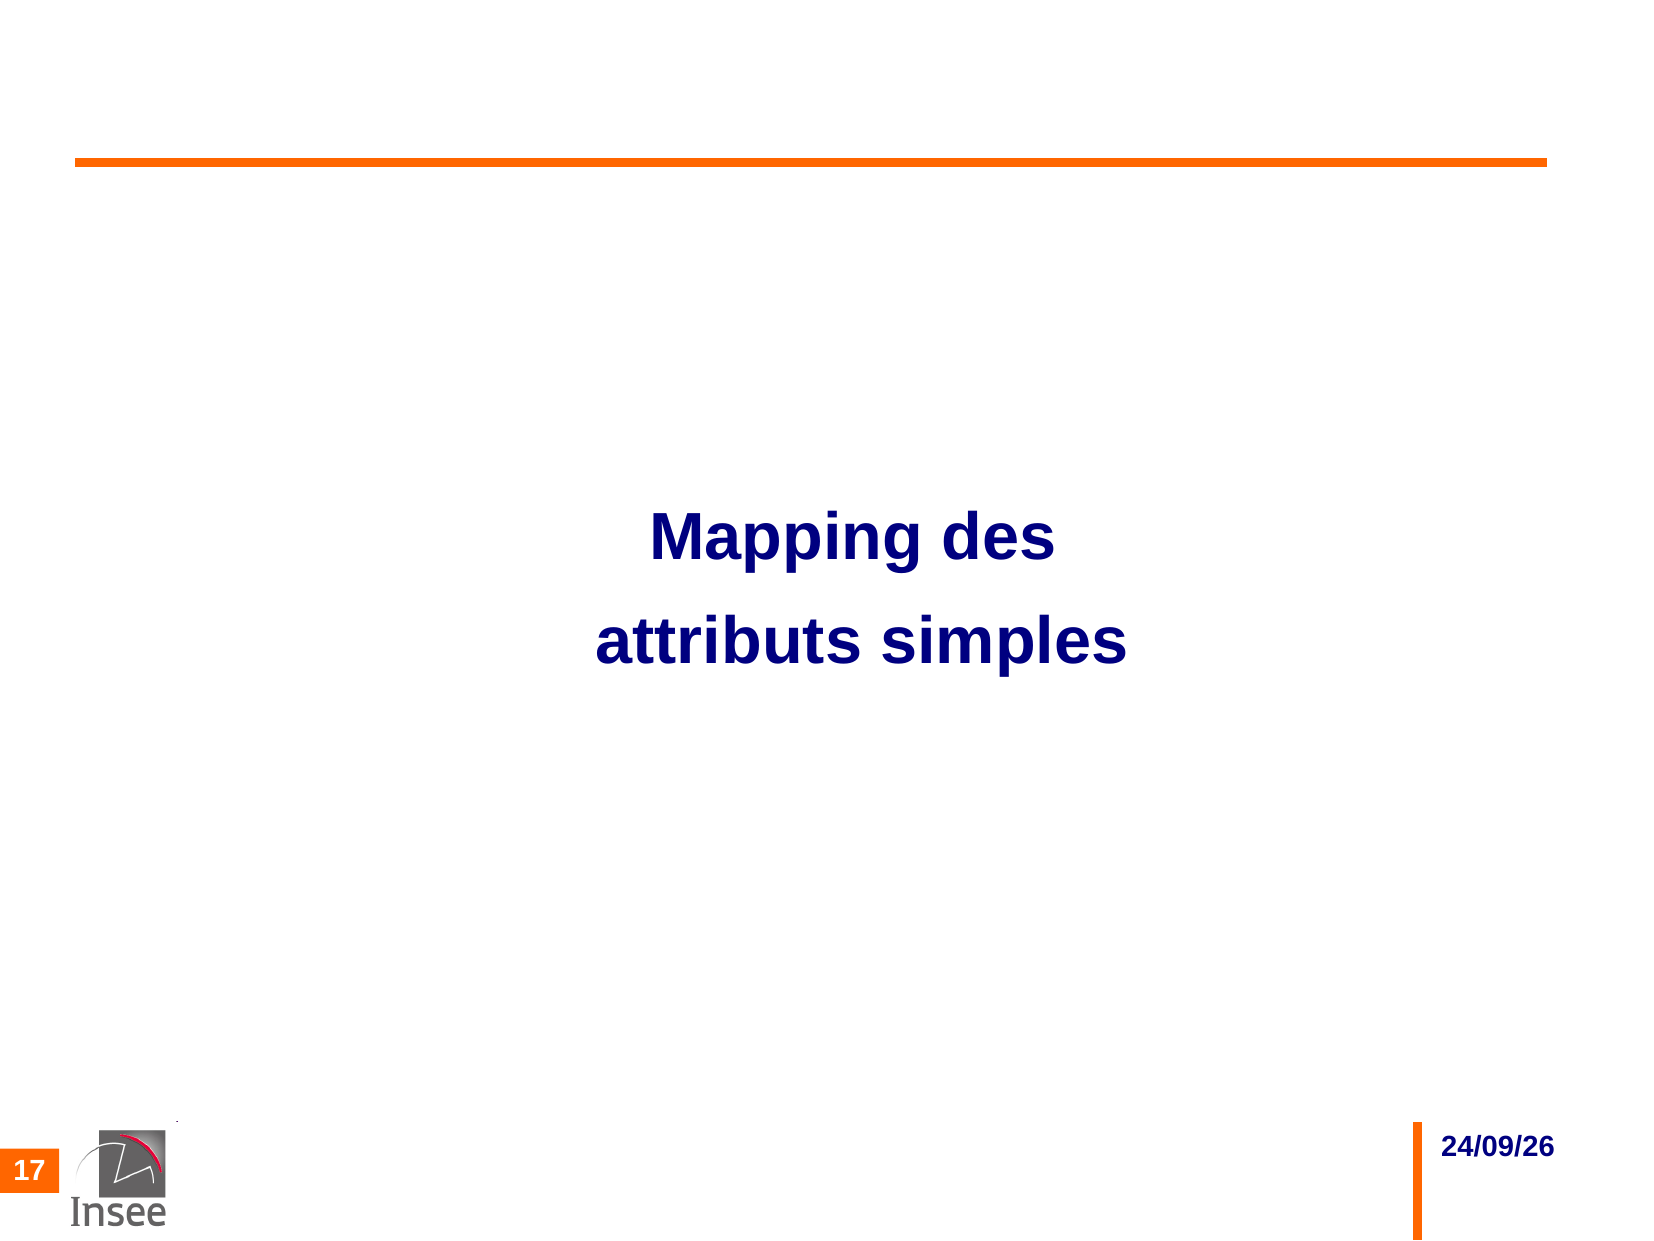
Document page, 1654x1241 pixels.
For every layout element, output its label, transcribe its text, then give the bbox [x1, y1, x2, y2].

picture [62, 1121, 178, 1241]
list Mapping des attributs simples [82, 290, 1571, 1010]
